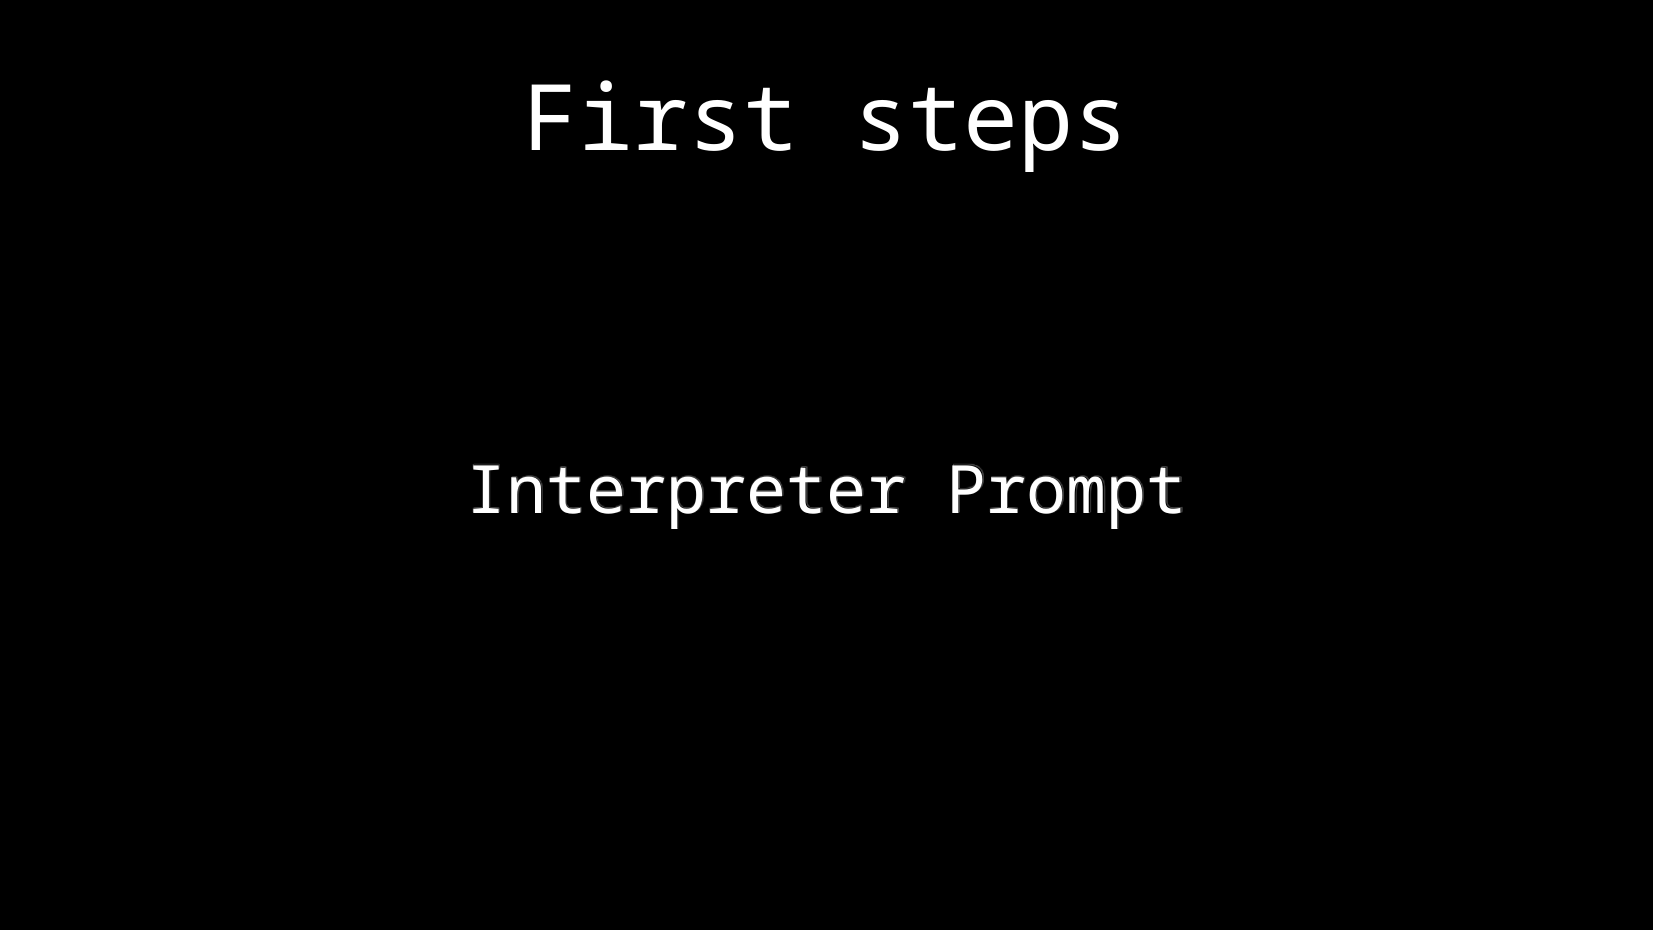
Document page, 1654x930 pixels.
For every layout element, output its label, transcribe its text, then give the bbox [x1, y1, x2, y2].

subtitle Interpreter Prompt [82, 217, 1571, 757]
title First steps [82, 37, 1571, 193]
